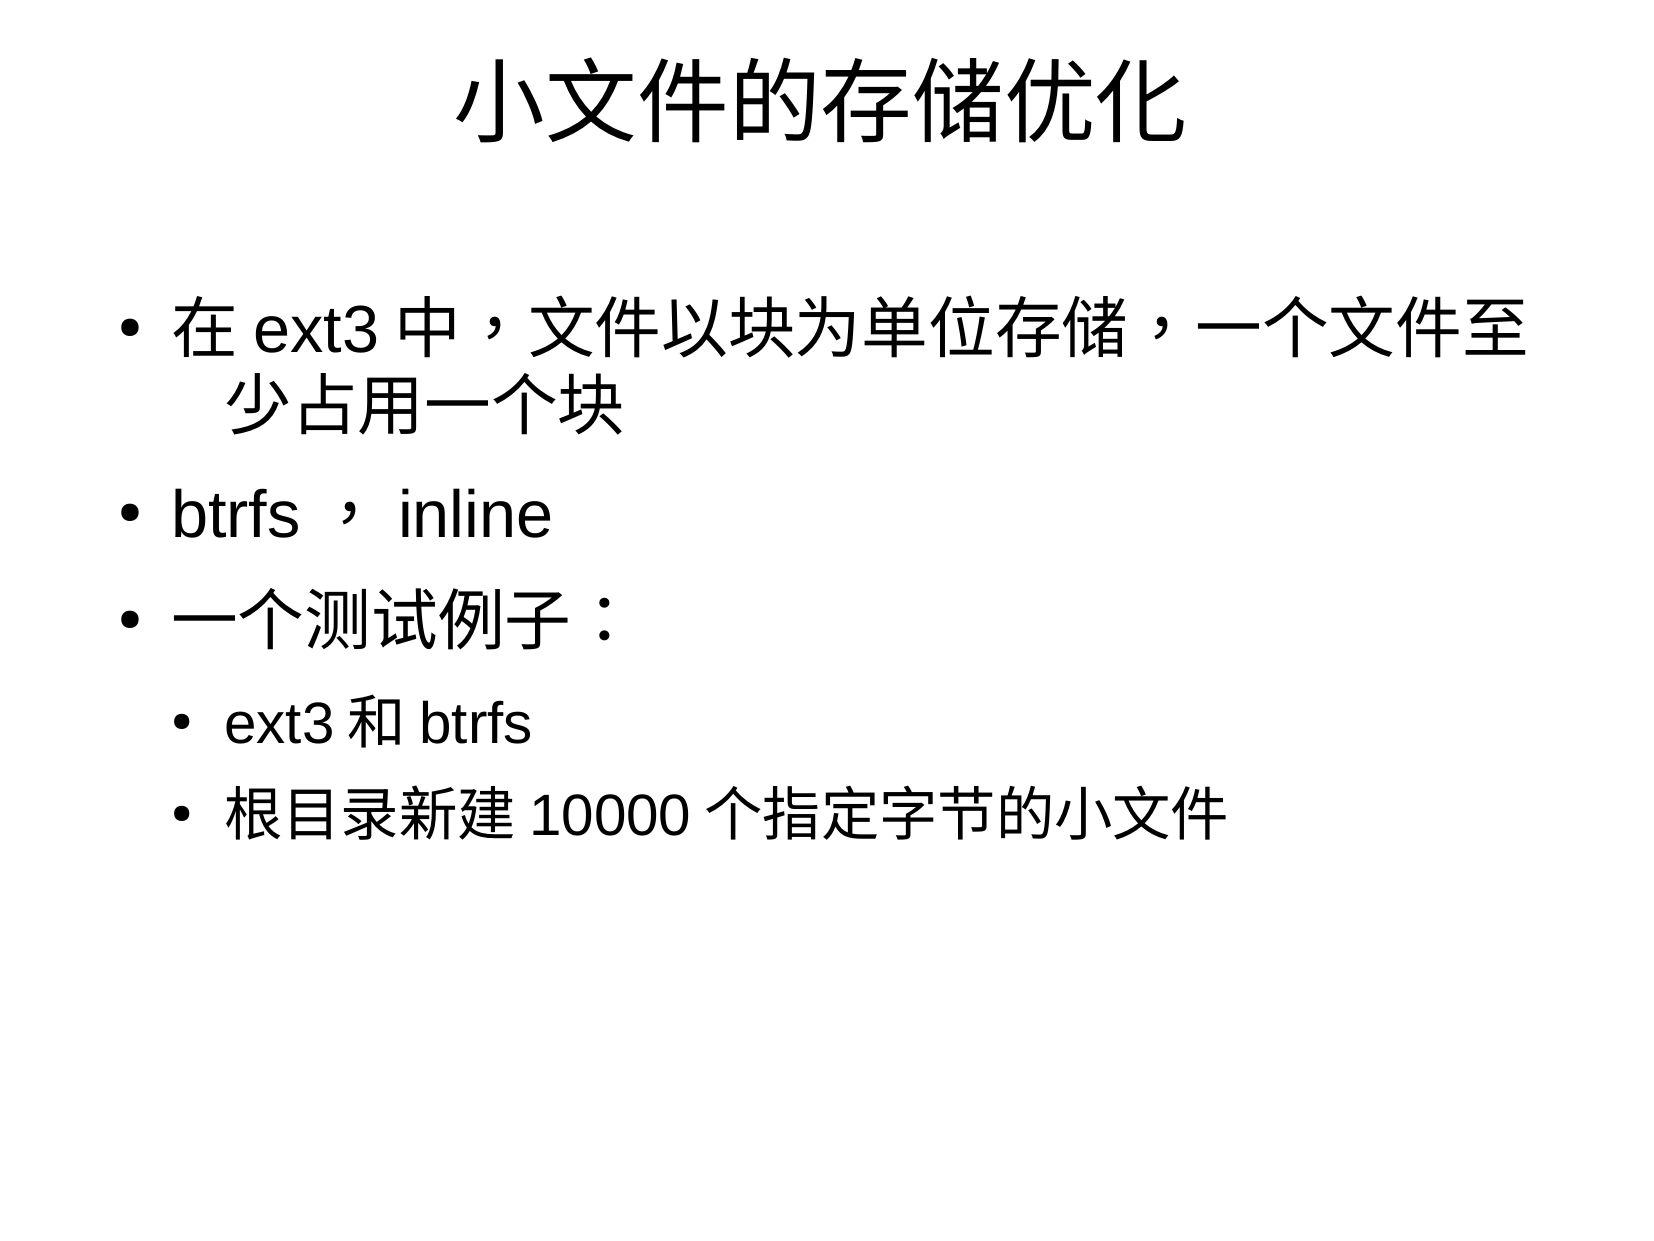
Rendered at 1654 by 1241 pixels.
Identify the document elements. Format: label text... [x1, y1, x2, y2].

list 在ext3中，文件以块为单位存储，一个文件至少占用一个块 btrfs，inline 一个测试例子： ext3和btrfs 根目录新建10000个指定字节的小文件 [82, 290, 1571, 1109]
title 小文件的存储优化 [76, 0, 1565, 208]
